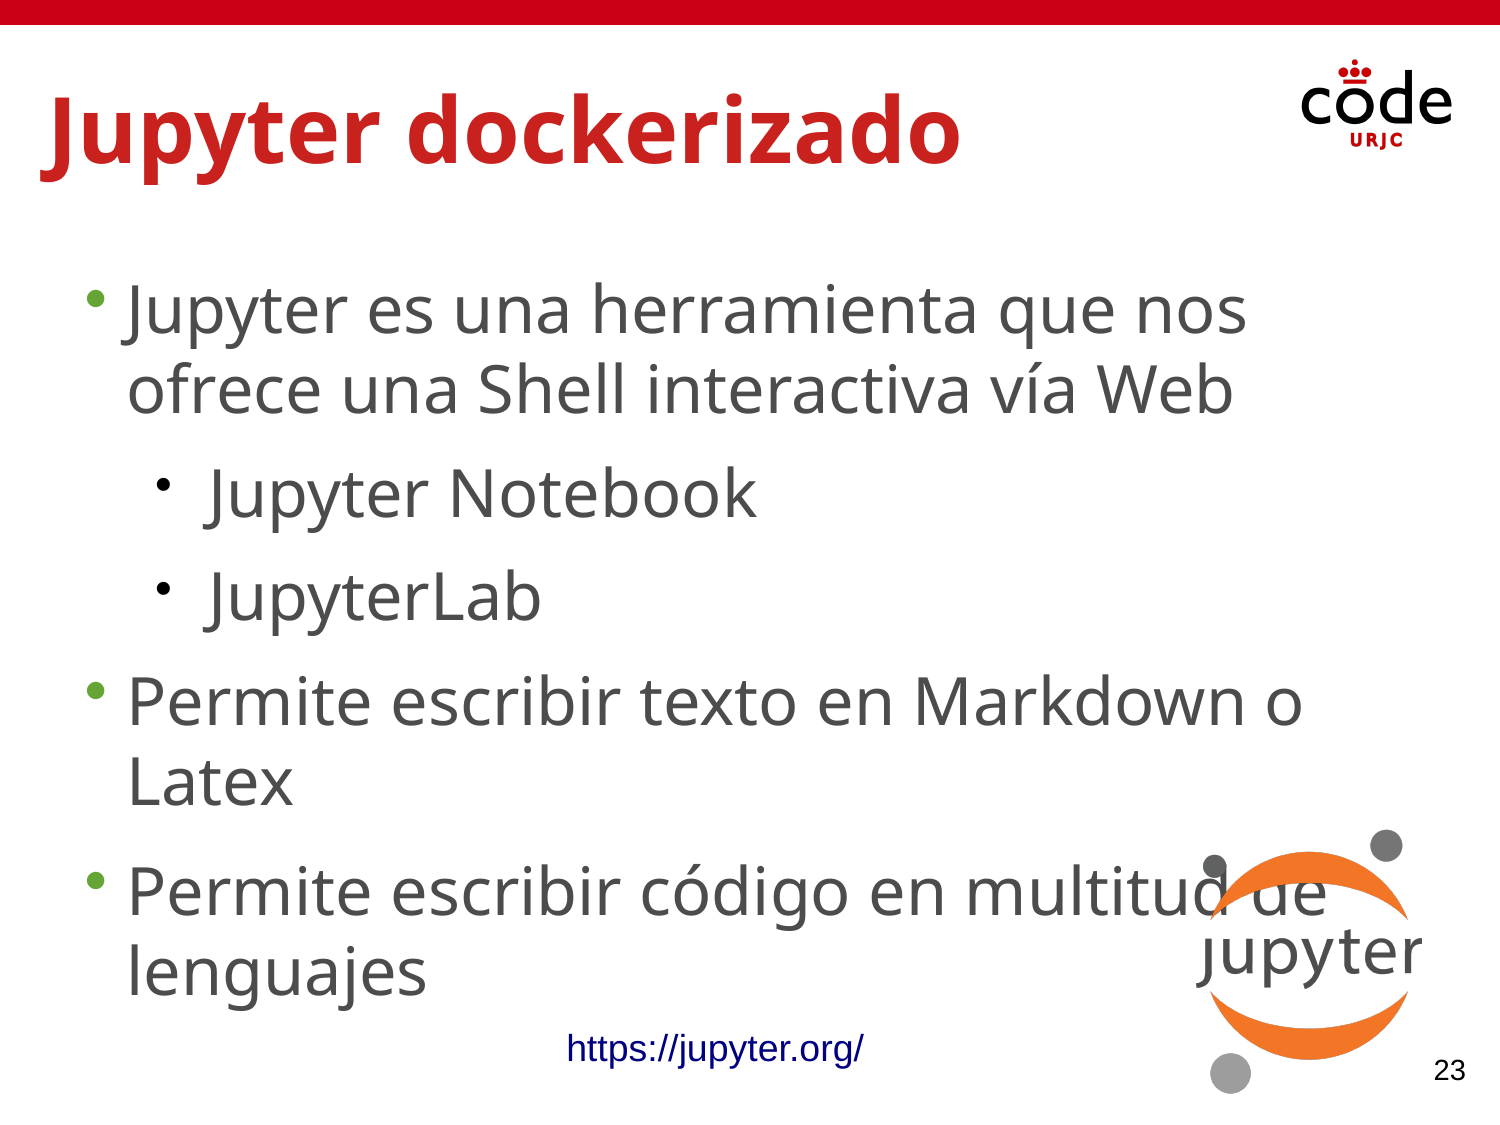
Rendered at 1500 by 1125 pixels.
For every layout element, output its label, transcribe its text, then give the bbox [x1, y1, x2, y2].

picture [1193, 826, 1426, 1096]
text_box https://jupyter.org/ [551, 1020, 880, 1077]
title Jupyter dockerizado [32, 79, 1413, 189]
picture [1284, 50, 1468, 161]
list Jupyter es una herramienta que nos ofrece una Shell interactiva vía Web Jupyter Notebook JupyterLab Permite escribir texto en Markdown o Latex Permite escribir código en multitud de lenguajes [51, 259, 1436, 1006]
